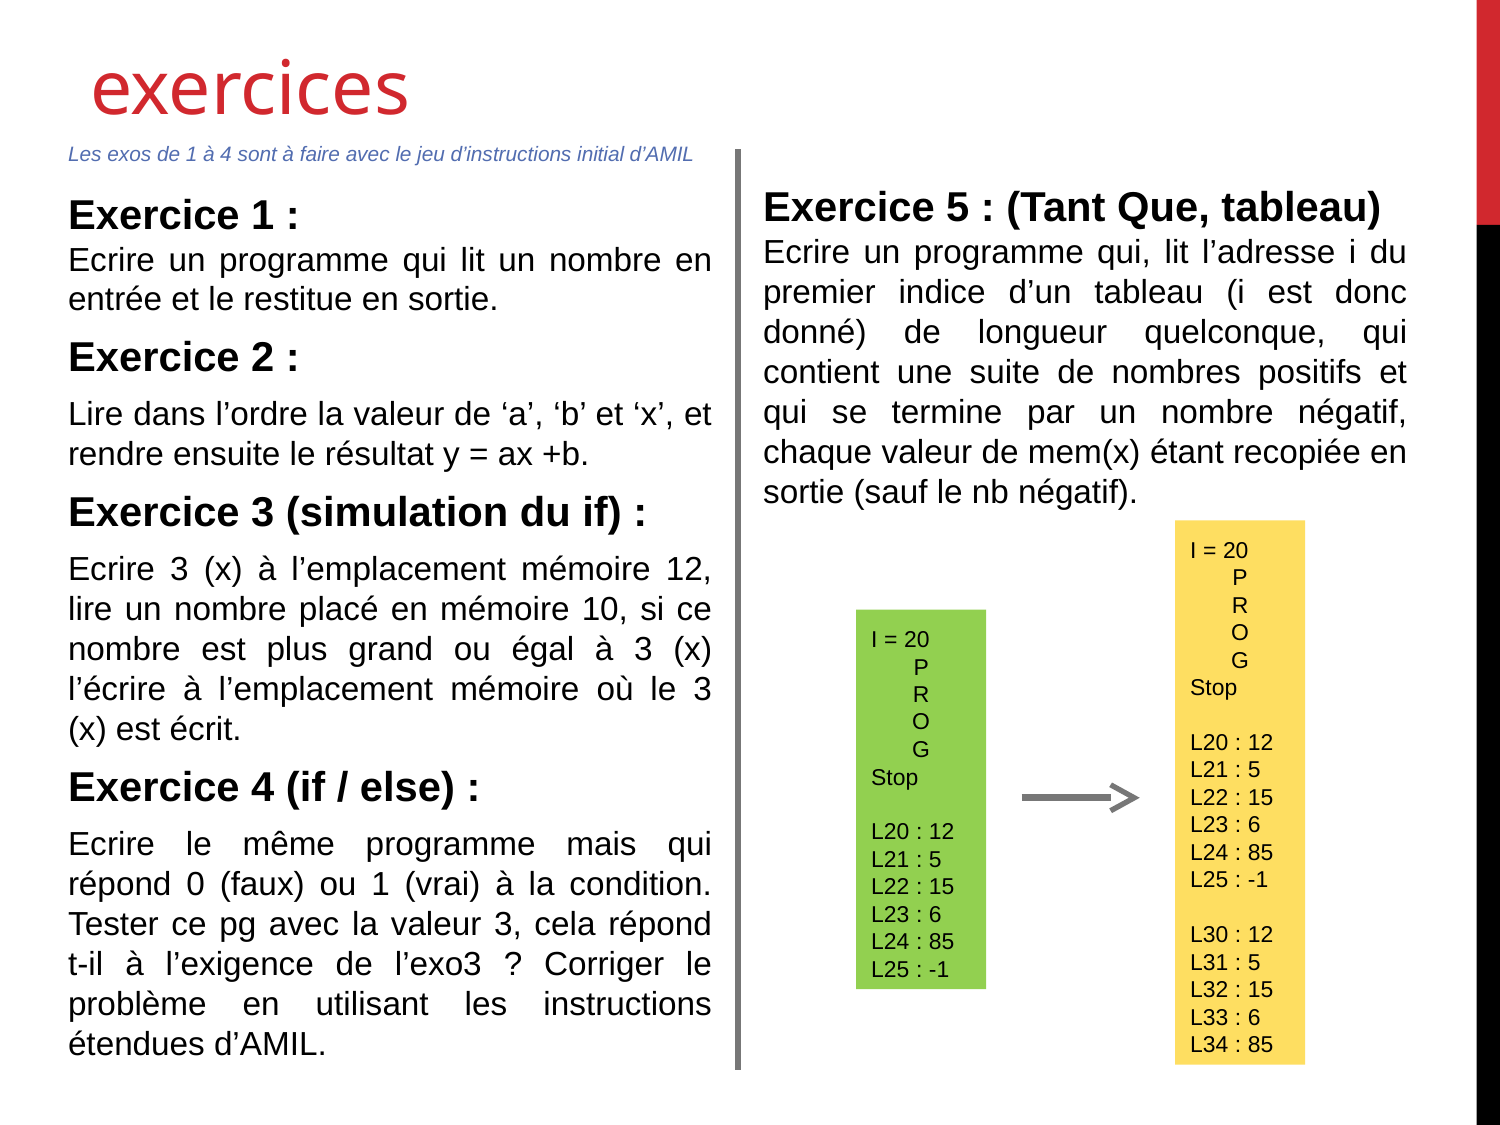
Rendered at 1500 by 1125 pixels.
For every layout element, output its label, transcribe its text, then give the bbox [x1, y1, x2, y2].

text_box Exercice 5 : (Tant Que, tableau) Ecrire un programme qui, lit l’adresse i du premier indice d’un tableau (i est donc donné) de longueur quelconque, qui contient une suite de nombres positifs et qui se termine par un nombre négatif, chaque valeur de mem(x) étant recopiée en sortie (sauf le nb négatif). [748, 172, 1424, 518]
text_box Les exos de 1 à 4 sont à faire avec le jeu d’instructions initial d’AMIL [53, 125, 727, 173]
text_box I = 20 P R O G Stop L20 : 12 L21 : 5 L22 : 15 L23 : 6 L24 : 85 L25 : -1 L30 : 12 L31 : 5 L32 : 15 L33 : 6 L34 : 85 [1175, 520, 1306, 1065]
list Exercice 1 : Ecrire un programme qui lit un nombre en entrée et le restitue en sortie. Exercice 2 : Lire dans l’ordre la valeur de ‘a’, ‘b’ et ‘x’, et rendre ensuite le résultat y = ax +b. Exercice 3 (simulation du if) : Ecrire 3 (x) à l’emplacement mémoire 12, lire un nombre placé en mémoire 10, si ce nombre est plus grand ou égal à 3 (x) l’écrire à l’emplacement mémoire où le 3 (x) est écrit. Exercice 4 (if / else) : Ecrire le même programme mais qui répond 0 (faux) ou 1 (vrai) à la condition. Tester ce pg avec la valeur 3, cela répond t-il à l’exigence de l’exo3 ? Corriger le problème en utilisant les instructions étendues d’AMIL. [53, 172, 729, 1122]
text_box I = 20 P R O G Stop L20 : 12 L21 : 5 L22 : 15 L23 : 6 L24 : 85 L25 : -1 [856, 609, 987, 990]
title exercices [75, 25, 1376, 138]
